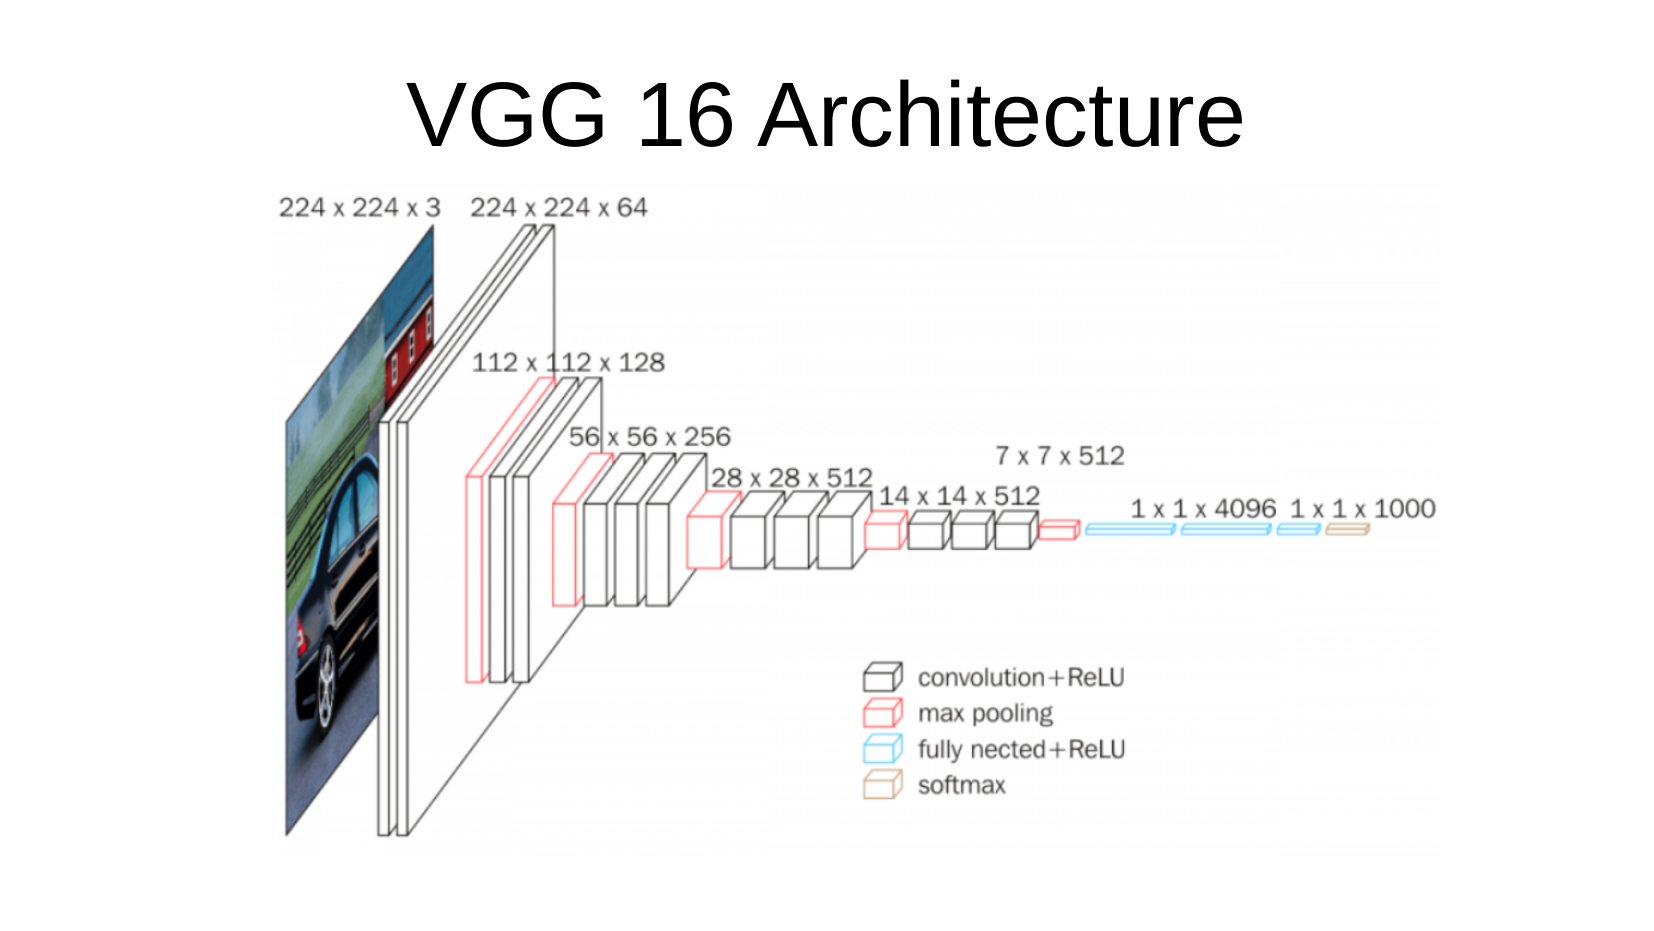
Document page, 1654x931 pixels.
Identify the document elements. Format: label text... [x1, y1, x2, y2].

picture [270, 179, 1441, 919]
title VGG 16 Architecture [82, 37, 1571, 193]
